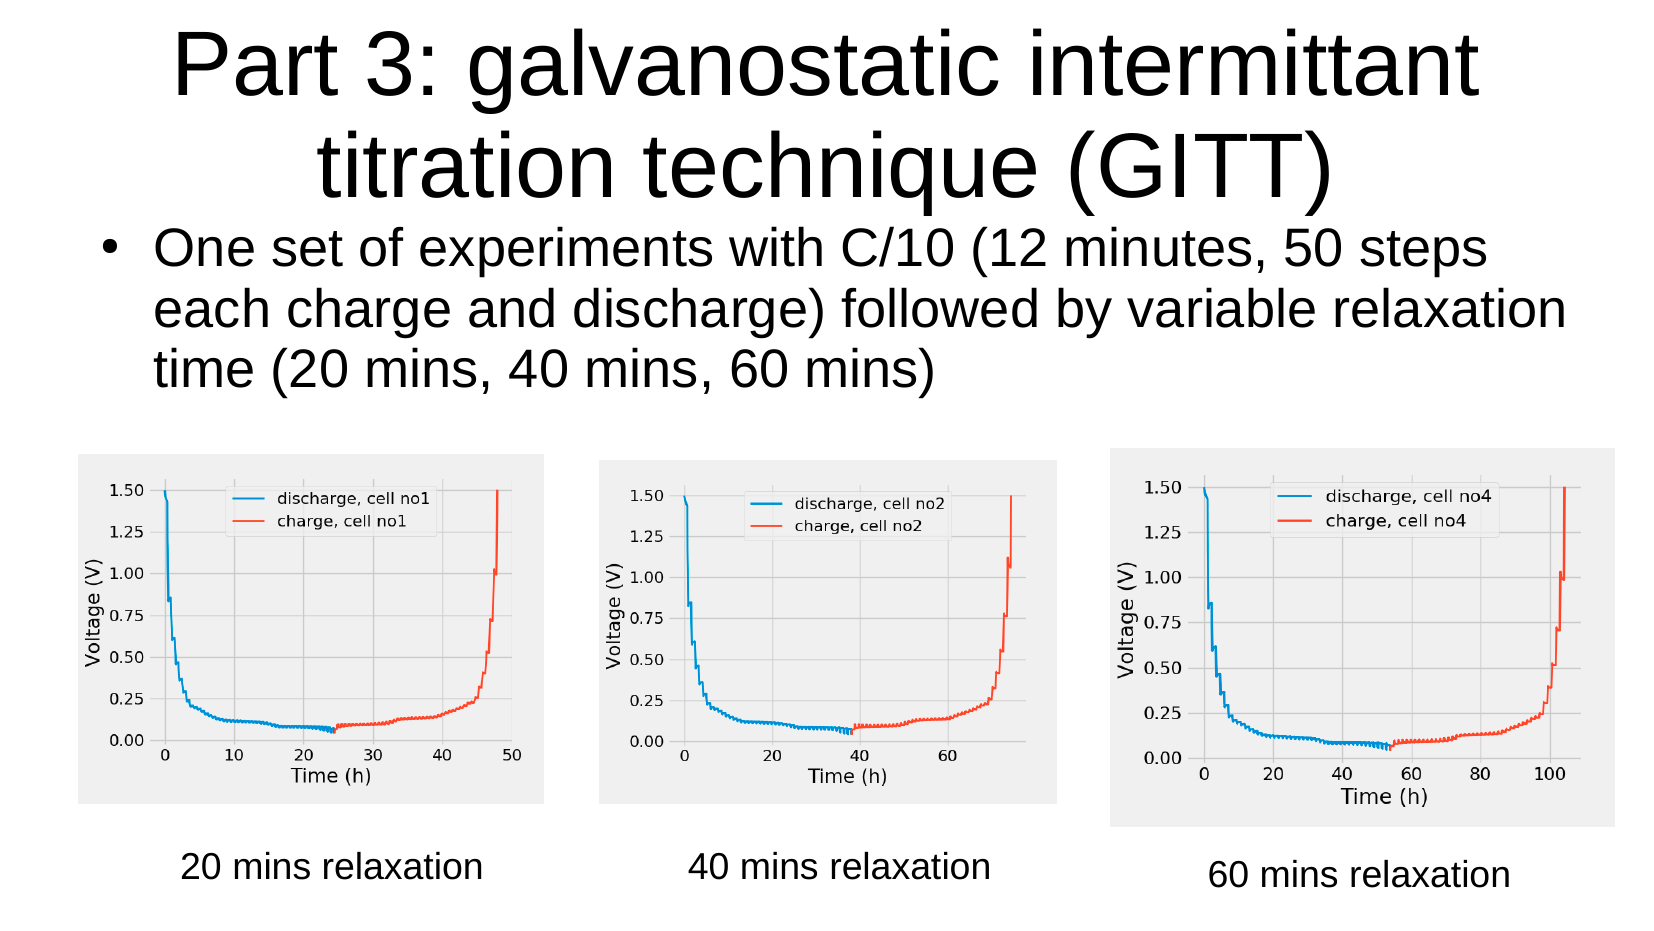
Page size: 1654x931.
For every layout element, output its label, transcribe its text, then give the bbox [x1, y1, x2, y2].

text_box 20 mins relaxation [165, 838, 650, 931]
text_box 40 mins relaxation [673, 838, 1158, 931]
list One set of experiments with C/10 (12 minutes, 50 steps each charge and discharge) followed by variable relaxation time (20 mins, 40 mins, 60 mins) [82, 217, 1571, 758]
title Part 3: galvanostatic intermittant titration technique (GITT) [82, 12, 1571, 217]
picture [599, 460, 1057, 804]
picture [78, 454, 544, 804]
picture [1110, 448, 1615, 827]
text_box 60 mins relaxation [1192, 846, 1654, 931]
